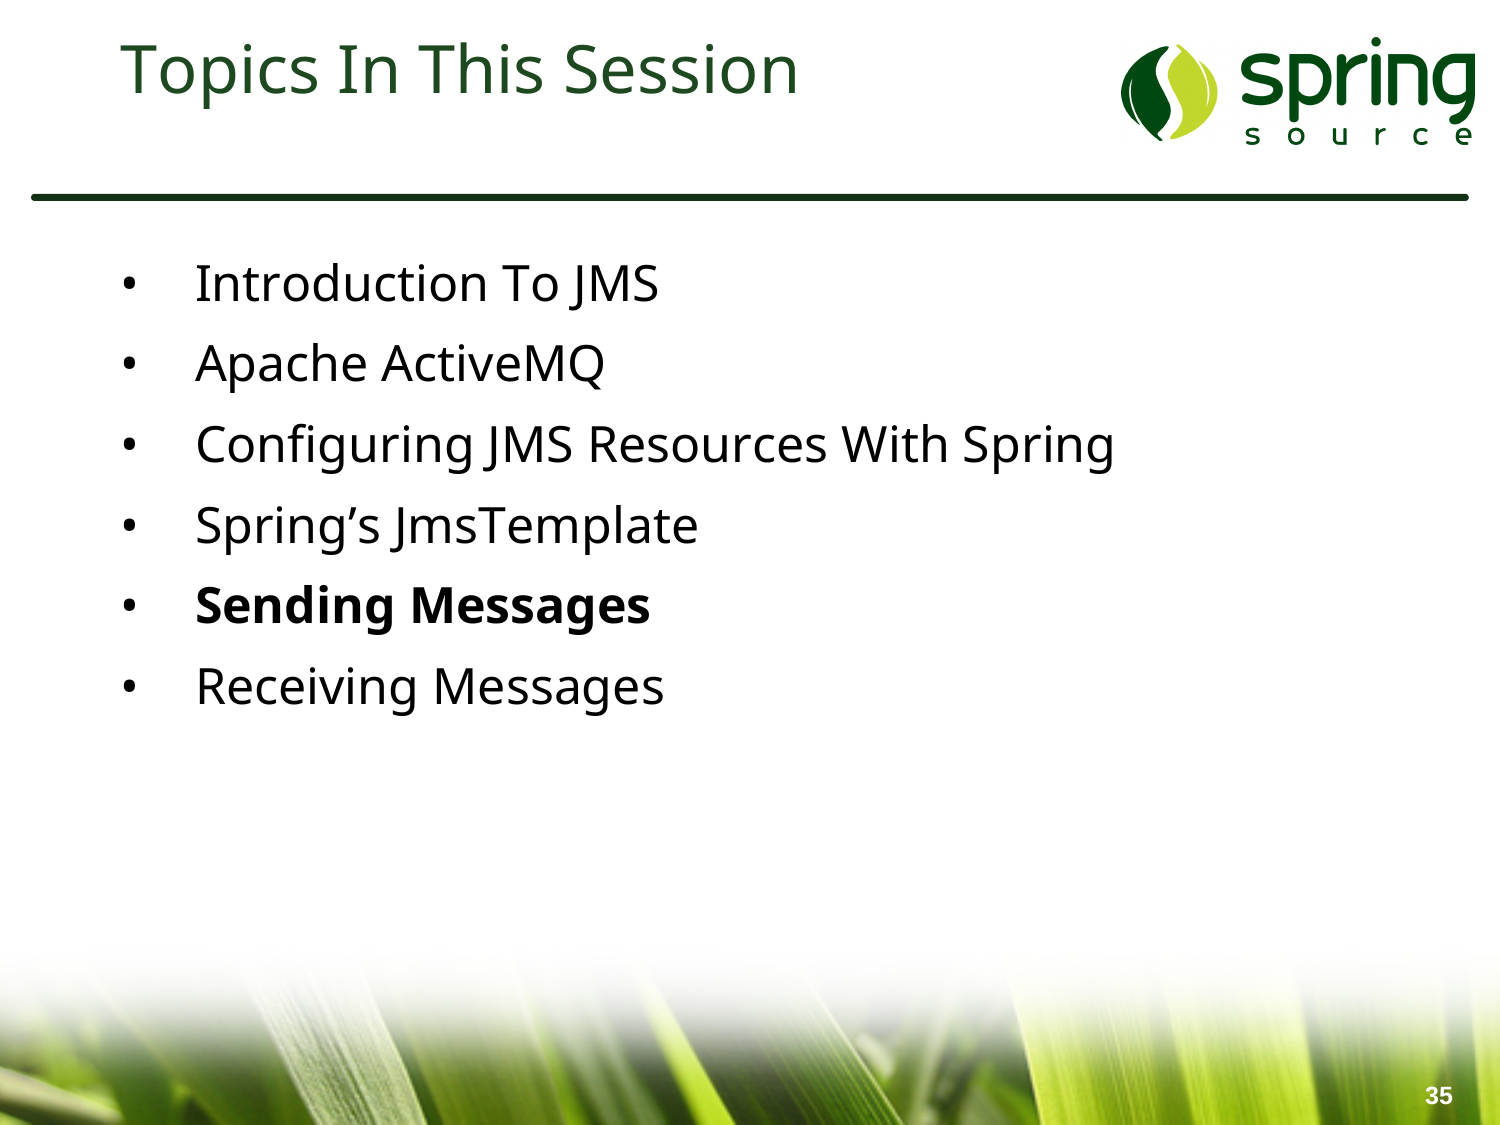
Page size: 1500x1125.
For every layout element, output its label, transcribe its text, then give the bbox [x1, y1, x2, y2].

title Topics In This Session [105, 15, 1138, 178]
list Introduction To JMS Apache ActiveMQ Configuring JMS Resources With Spring Spring’s JmsTemplate Sending Messages Receiving Messages [105, 239, 1396, 903]
picture [1138, 37, 1475, 145]
picture [0, 944, 1500, 1125]
